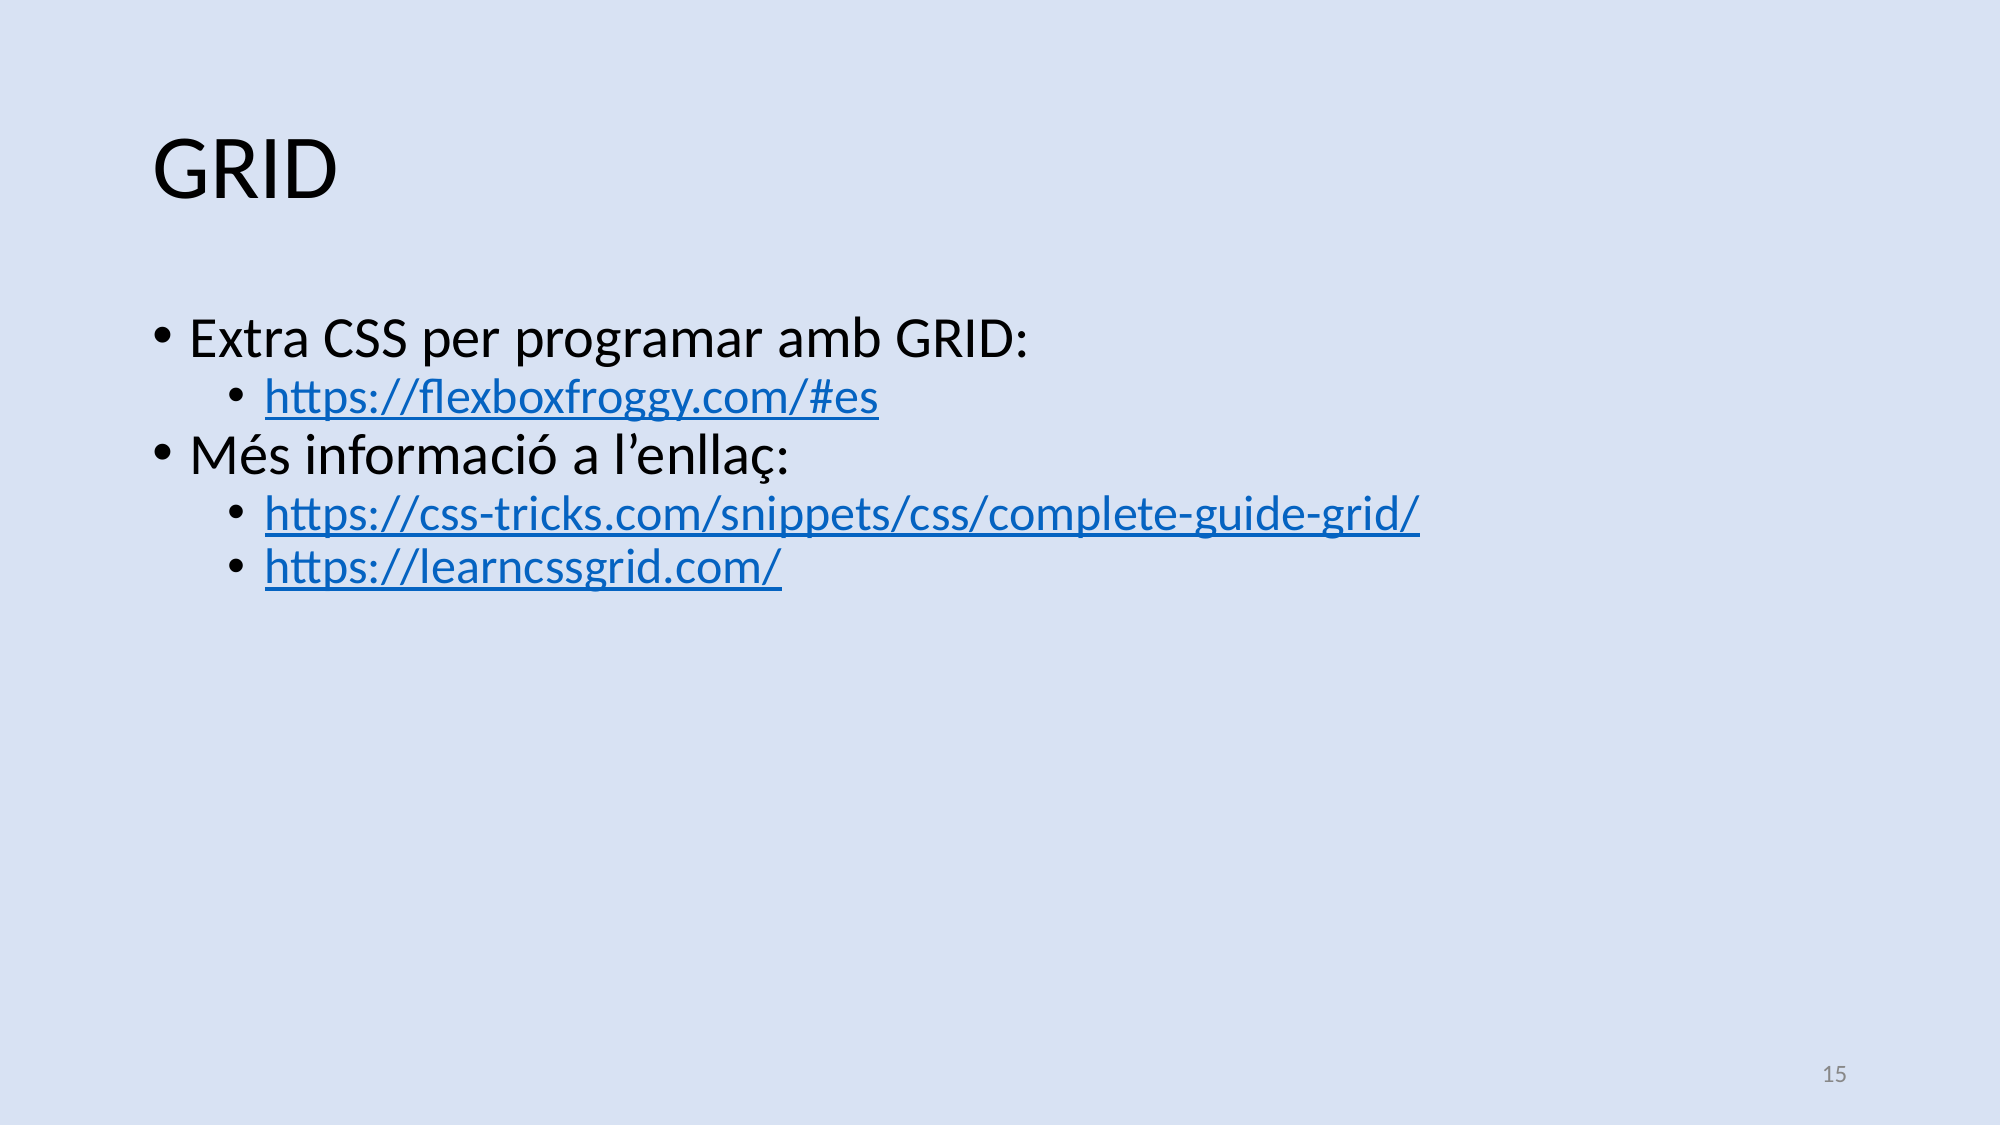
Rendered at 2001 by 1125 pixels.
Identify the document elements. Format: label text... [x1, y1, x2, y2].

title GRID [137, 59, 1863, 278]
slide_number <number> [1412, 1042, 1863, 1103]
list Extra CSS per programar amb GRID: https://flexboxfroggy.com/#es Més informació a l’enllaç: https://css-tricks.com/snippets/css/complete-guide-grid/ https://learncssgrid.com/ [137, 299, 1863, 1014]
